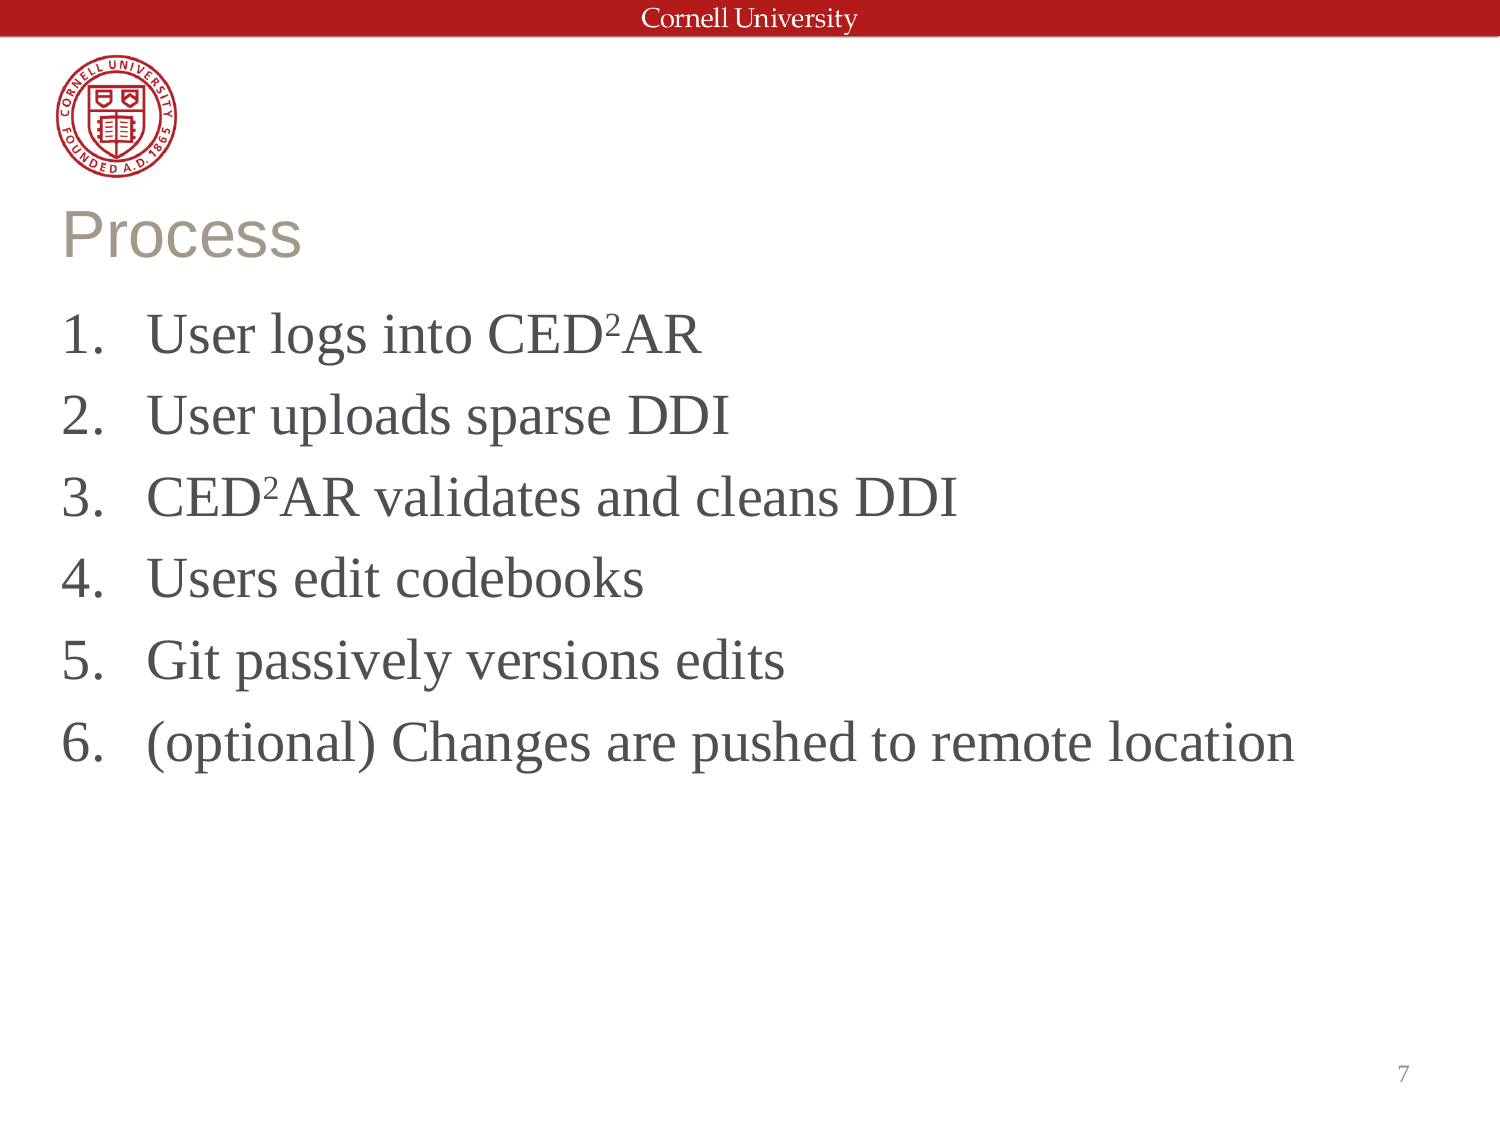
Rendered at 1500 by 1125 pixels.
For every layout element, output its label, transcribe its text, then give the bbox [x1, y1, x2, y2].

picture [50, 50, 195, 174]
list User logs into CED2AR User uploads sparse DDI CED2AR validates and cleans DDI Users edit codebooks Git passively versions edits (optional) Changes are pushed to remote location [46, 288, 1471, 944]
slide_number <number> [1074, 1042, 1425, 1103]
title Process [46, 174, 1471, 288]
picture [635, 0, 860, 60]
